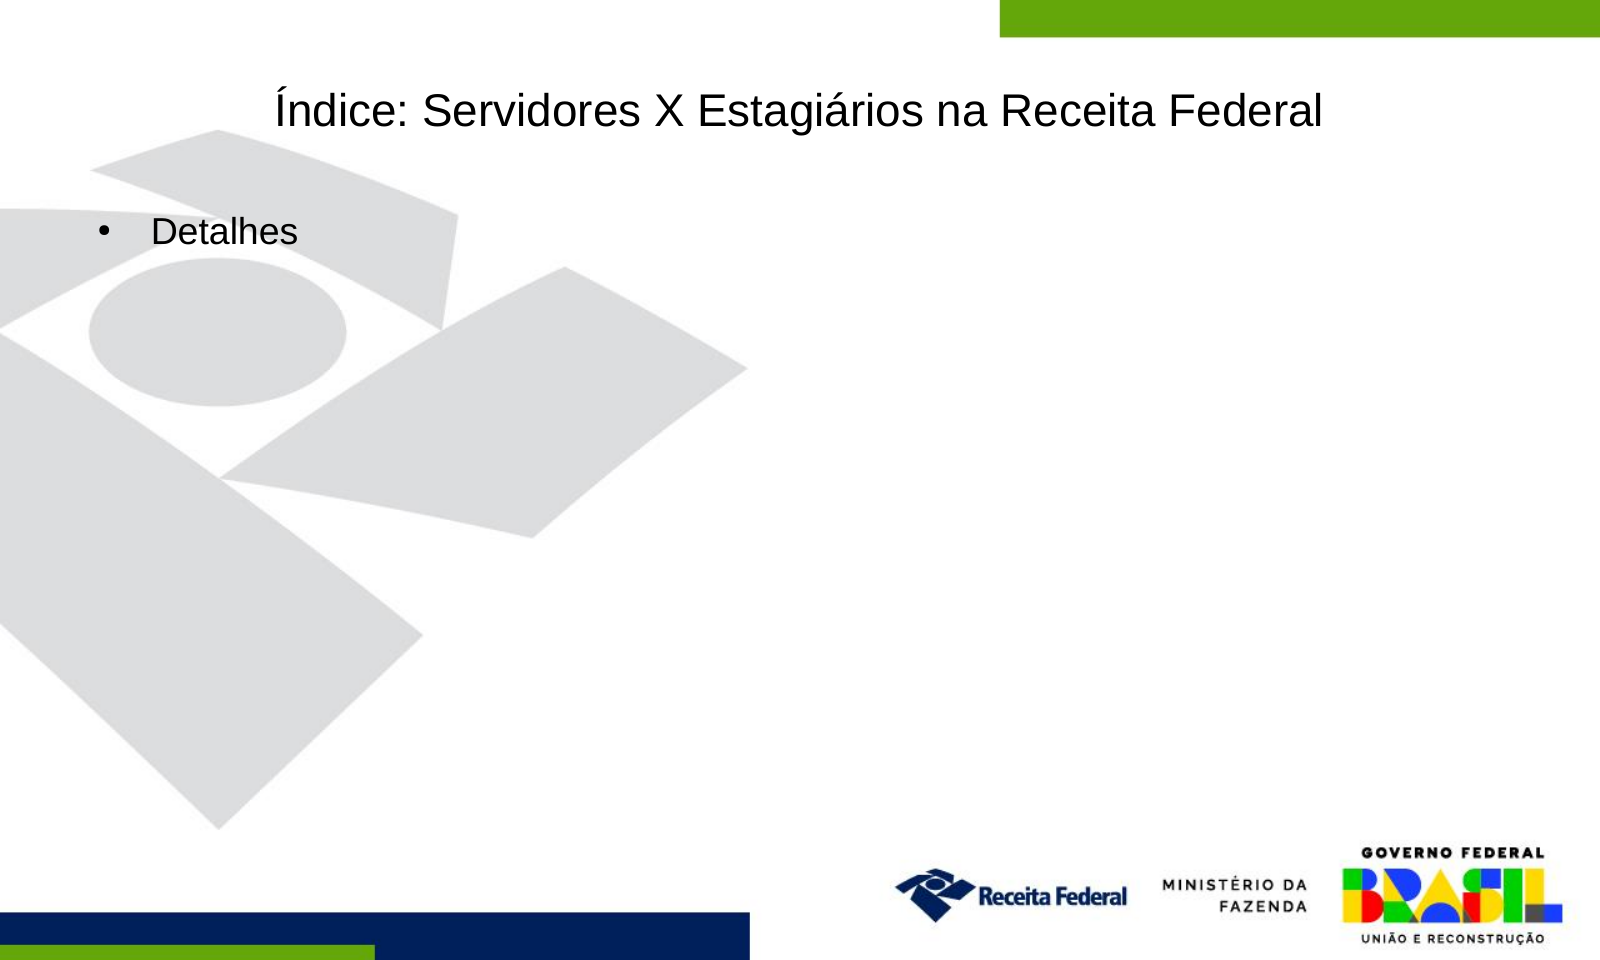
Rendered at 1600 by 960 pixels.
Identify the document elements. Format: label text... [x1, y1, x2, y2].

title Índice: Servidores X Estagiários na Receita Federal [79, 35, 1520, 187]
list Detalhes [79, 210, 1520, 734]
picture [0, 0, 1600, 960]
